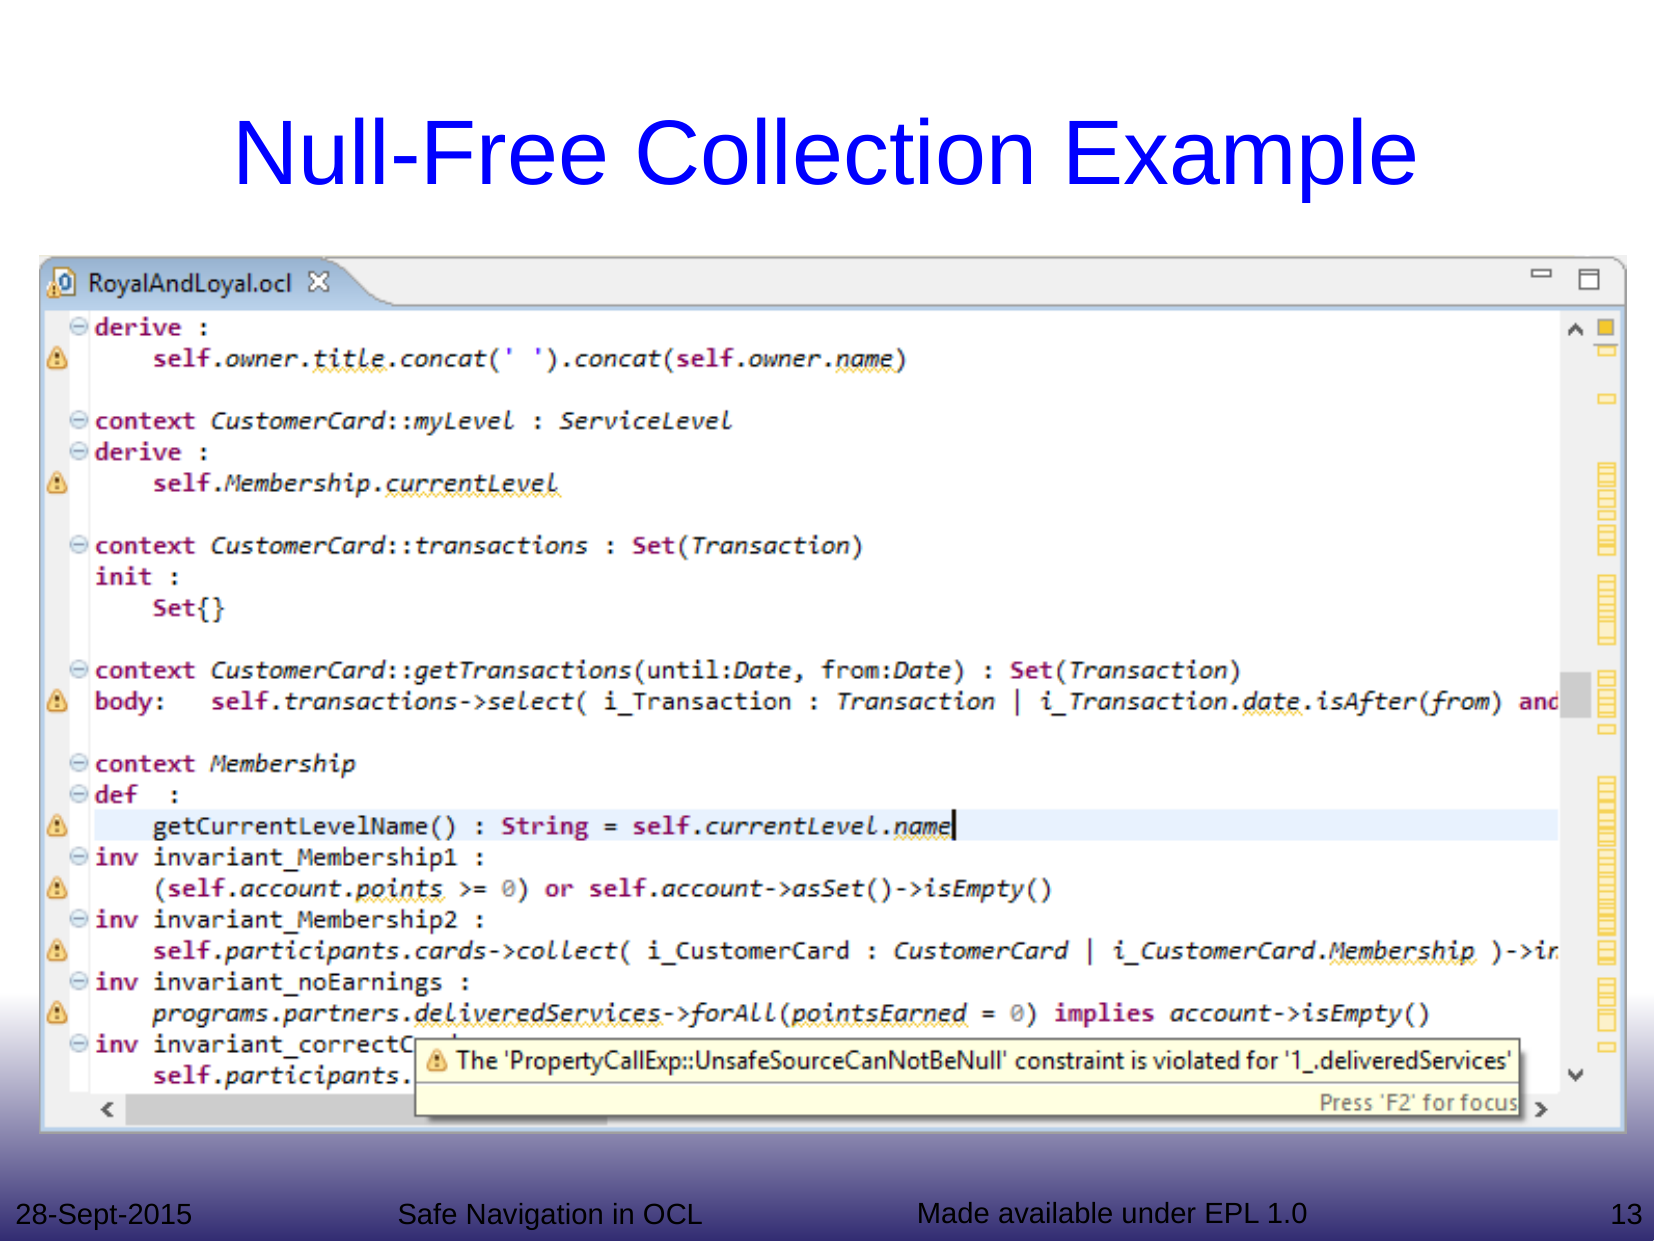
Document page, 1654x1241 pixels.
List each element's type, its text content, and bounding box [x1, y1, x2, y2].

picture [39, 255, 1627, 1134]
title Null-Free Collection Example [82, 49, 1571, 255]
